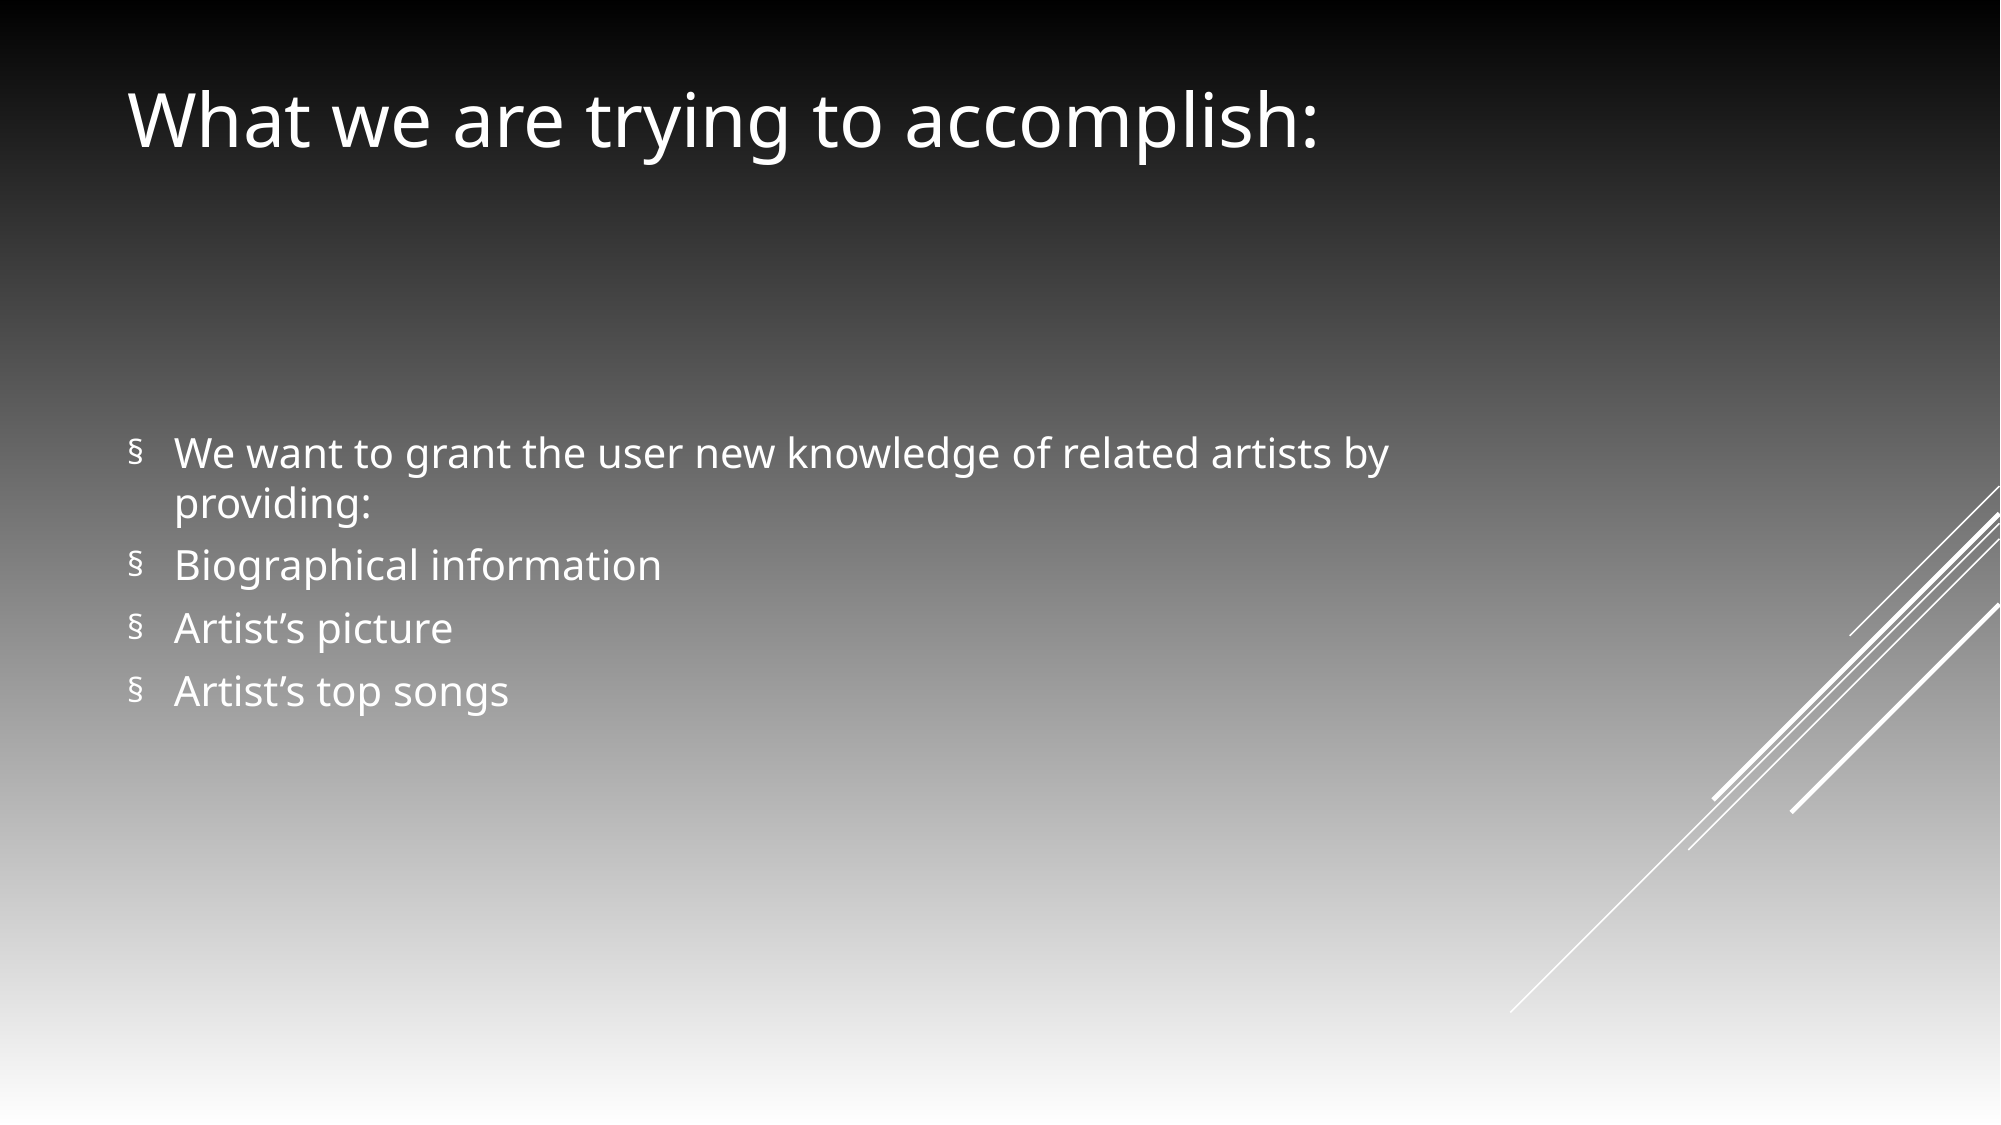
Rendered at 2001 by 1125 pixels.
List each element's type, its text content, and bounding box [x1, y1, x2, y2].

list We want to grant the user new knowledge of related artists by providing: Biographical information Artist’s picture Artist’s top songs [112, 419, 1595, 1013]
title What we are trying to accomplish: [112, 65, 1595, 313]
